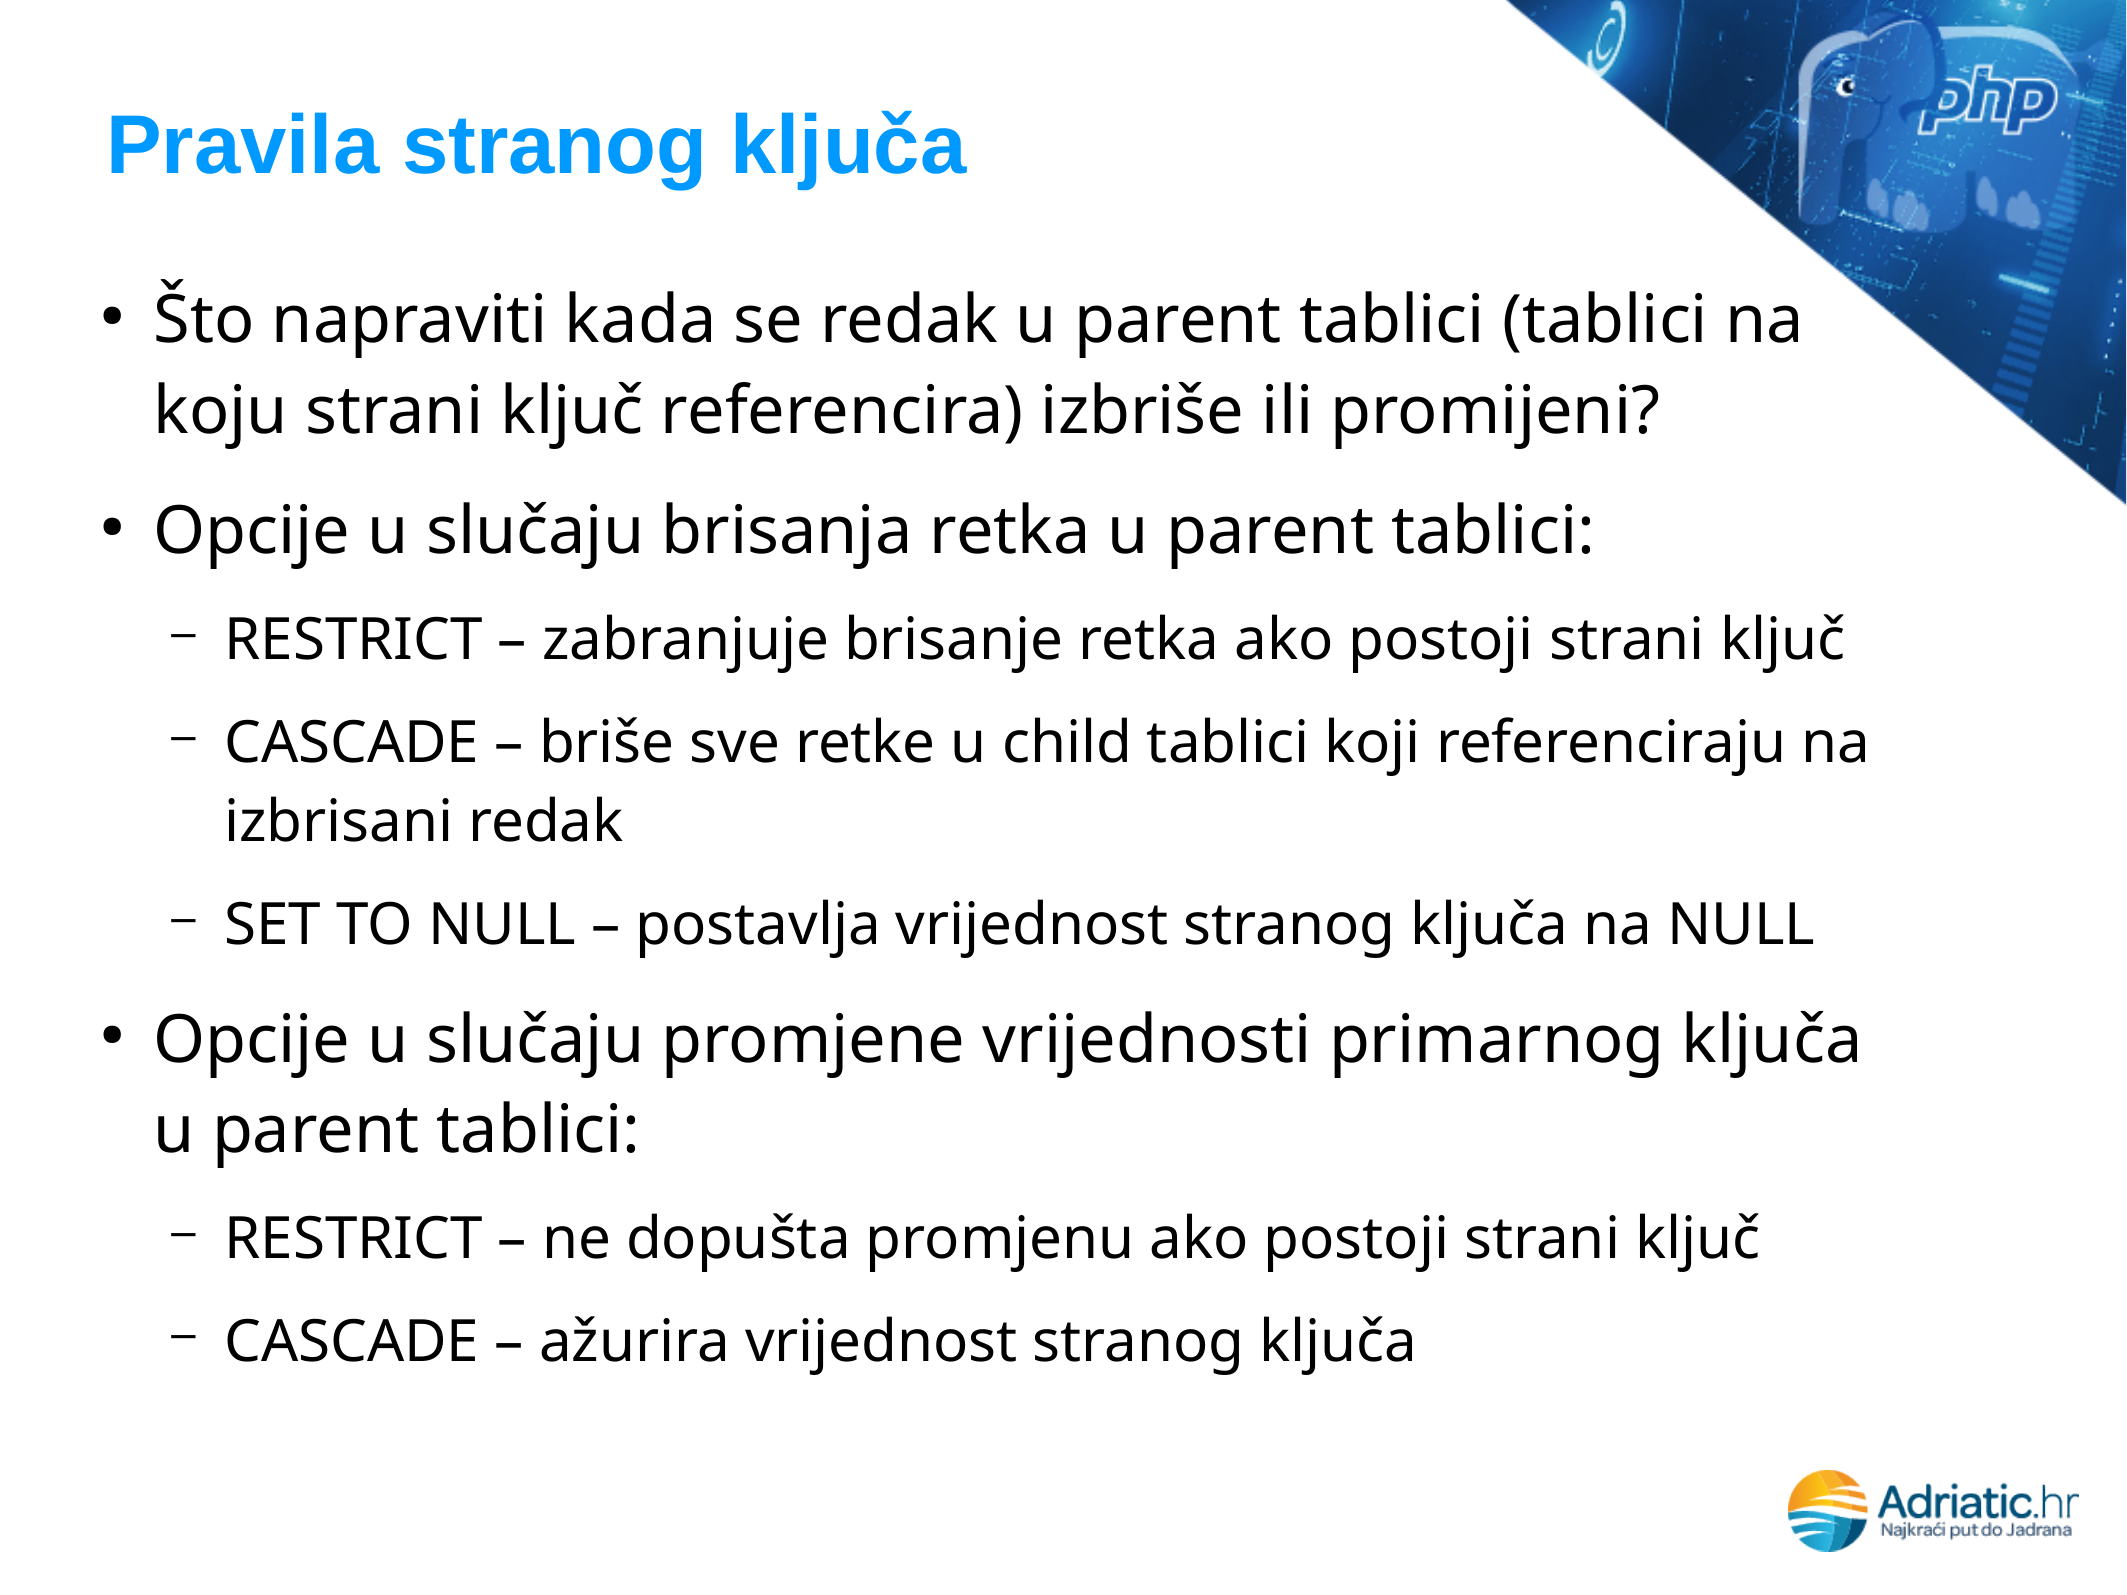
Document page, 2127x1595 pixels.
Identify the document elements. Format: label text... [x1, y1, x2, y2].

list Što napraviti kada se redak u parent tablici (tablici na koju strani ključ referencira) izbriše ili promijeni? Opcije u slučaju brisanja retka u parent tablici: RESTRICT – zabranjuje brisanje retka ako postoji strani ključ CASCADE – briše sve retke u child tablici koji referenciraju na izbrisani redak SET TO NULL – postavlja vrijednost stranog ključa na NULL Opcije u slučaju promjene vrijednosti primarnog ključa u parent tablici: RESTRICT – ne dopušta promjenu ako postoji strani ključ CASCADE – ažurira vrijednost stranog ključa [82, 271, 1914, 1453]
picture [1788, 1470, 2079, 1552]
title Pravila stranog ključa [106, 70, 1630, 219]
picture [1505, 0, 2127, 625]
